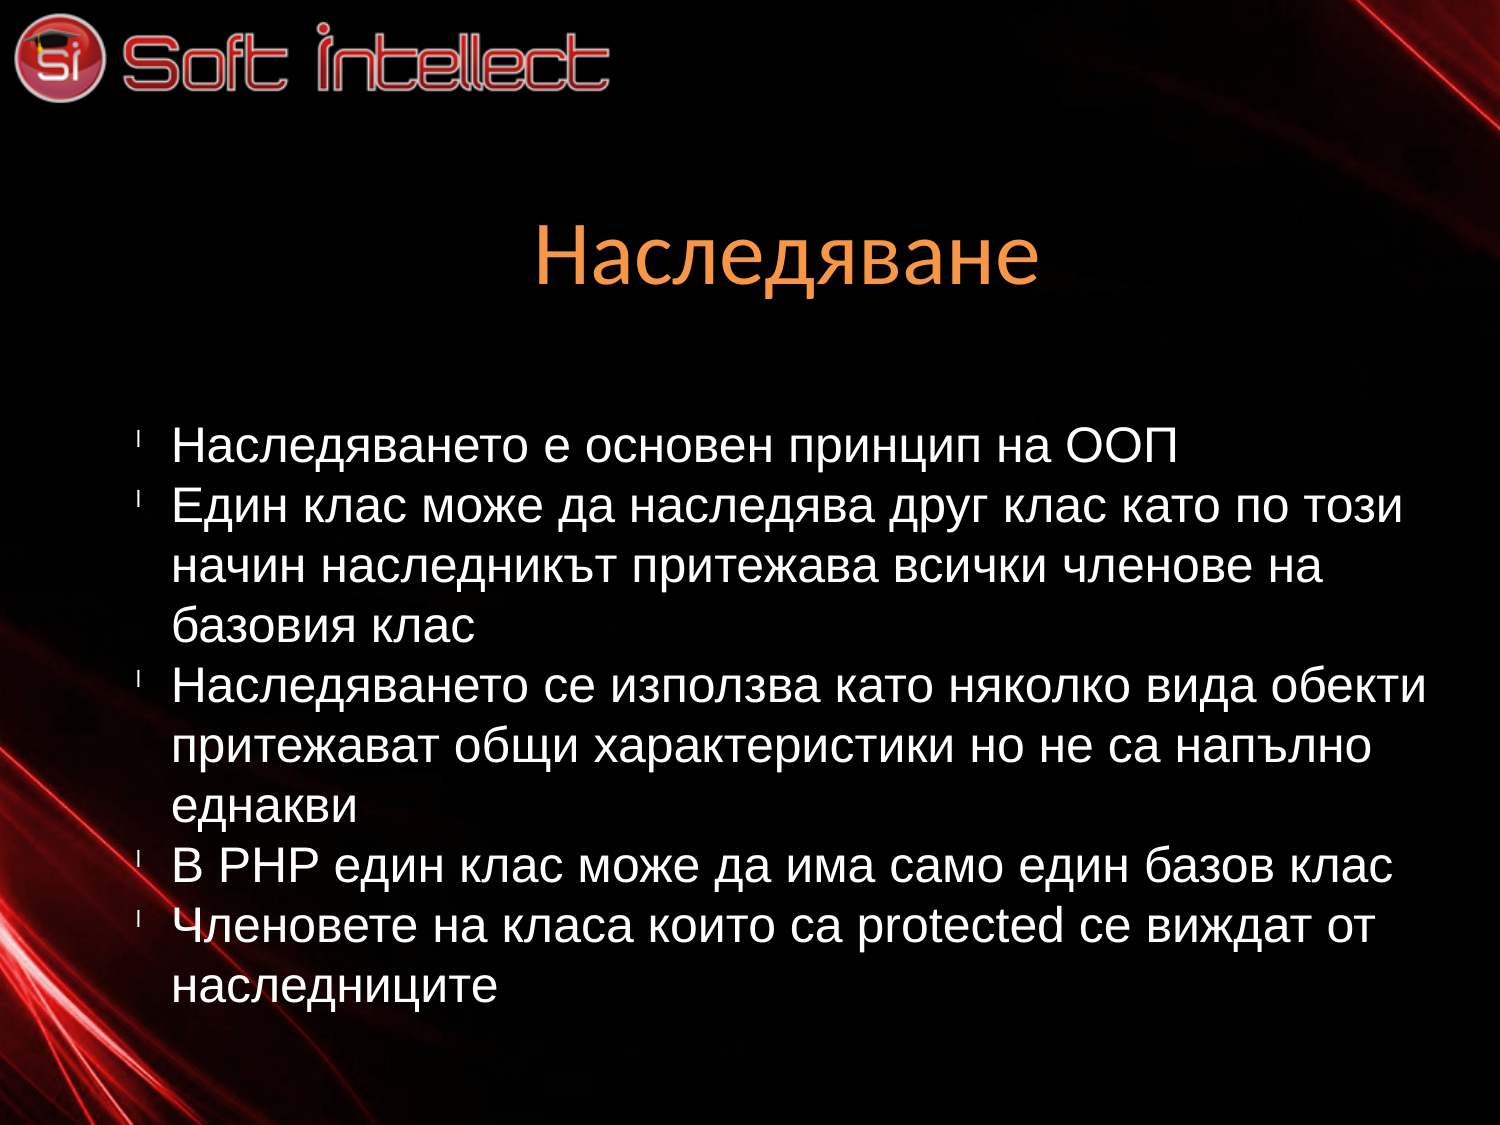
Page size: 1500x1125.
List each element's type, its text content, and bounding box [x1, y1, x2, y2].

picture [0, 0, 1500, 1125]
text_box Наследяването е основен принцип на ООП Един клас може да наследява друг клас като по този начин наследникът притежава всички членове на базовия клас Наследяването се използва като няколко вида обекти притежават общи характеристики но не са напълно еднакви В PHP един клас може да има само един базов клас Членовете на класа които са protected се виждат от наследниците [120, 404, 1456, 1125]
text_box Наследяване [150, 127, 1425, 368]
